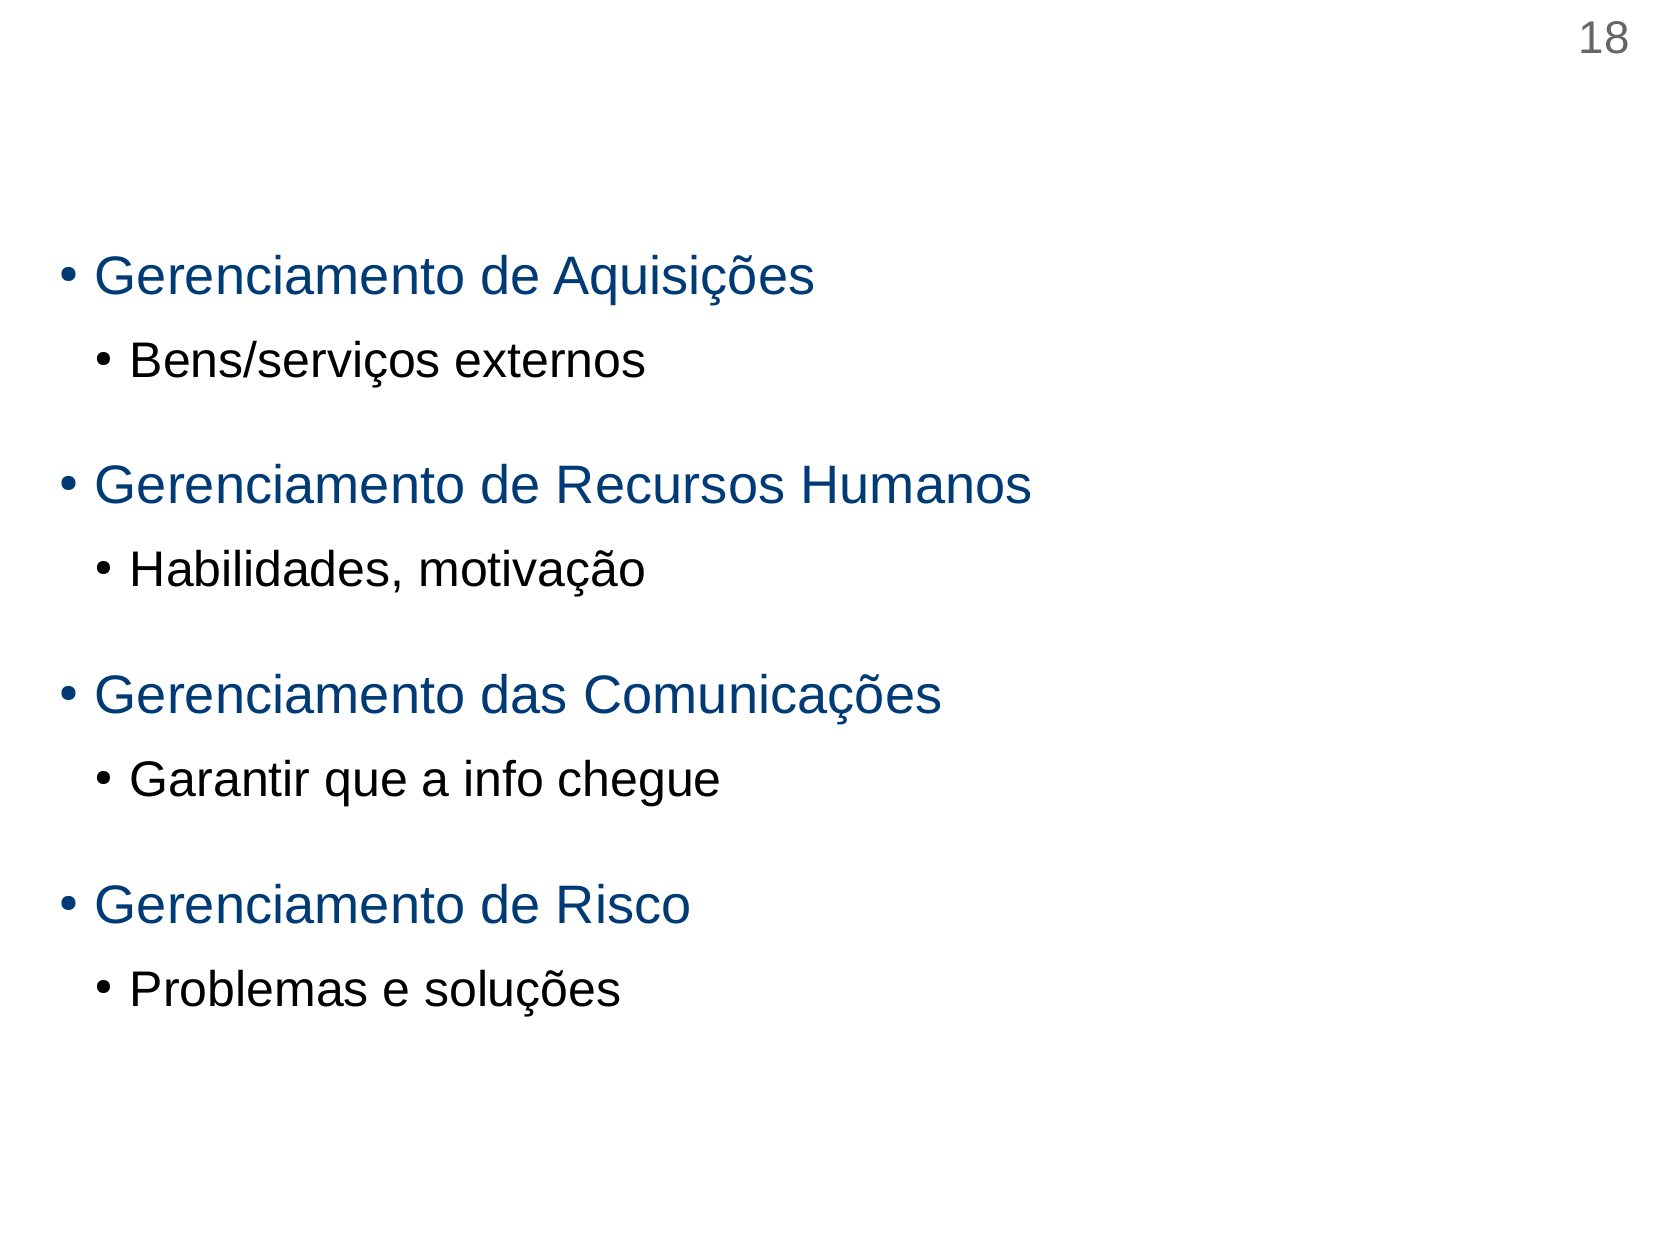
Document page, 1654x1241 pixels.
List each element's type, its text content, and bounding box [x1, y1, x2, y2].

list Gerenciamento de Aquisições Bens/serviços externos Gerenciamento de Recursos Humanos Habilidades, motivação Gerenciamento das Comunicações Garantir que a info chegue Gerenciamento de Risco Problemas e soluções [59, 236, 1595, 1211]
